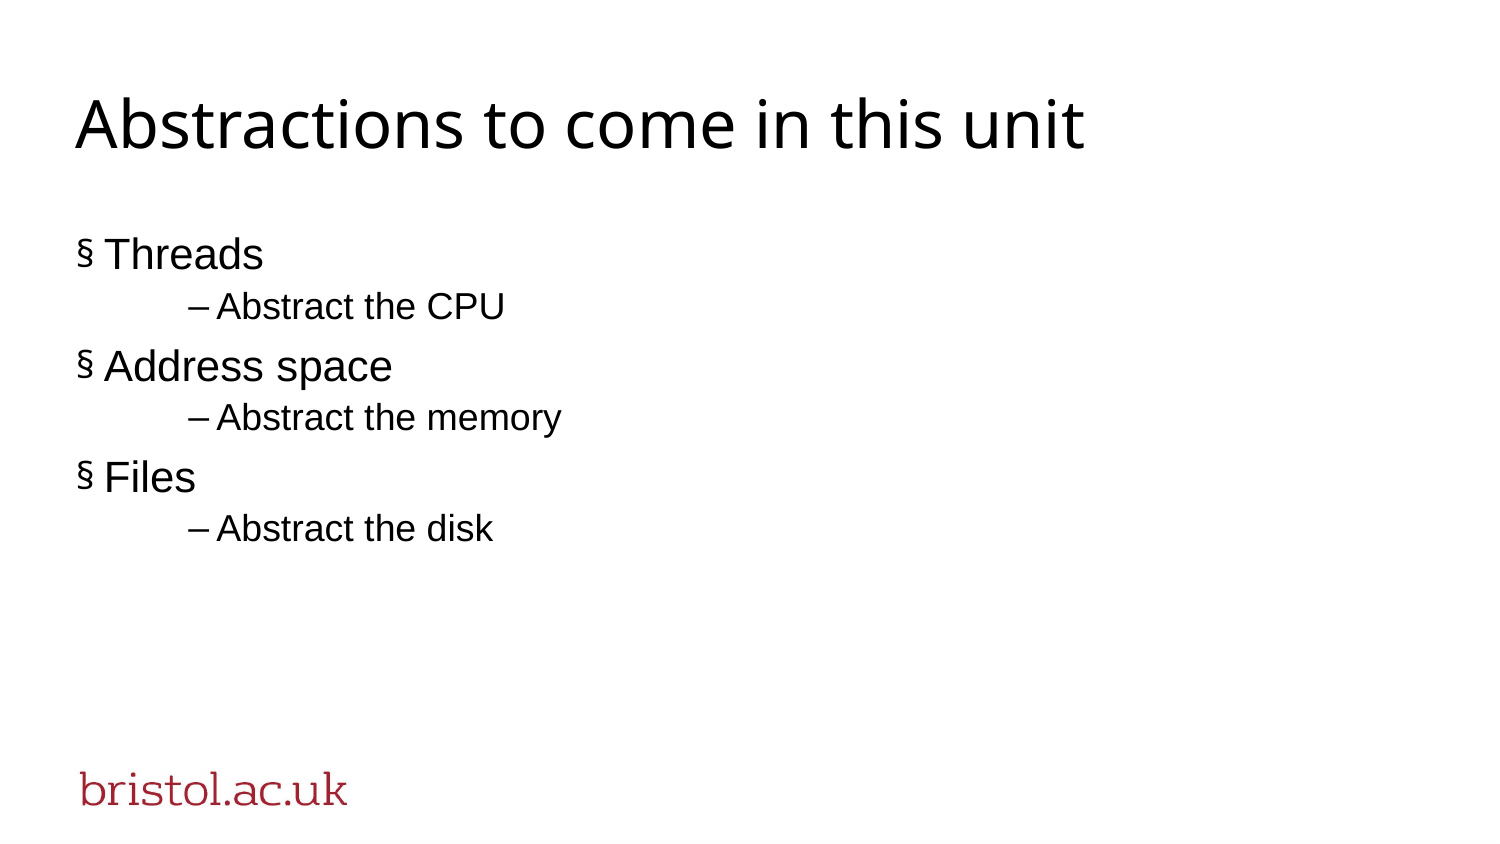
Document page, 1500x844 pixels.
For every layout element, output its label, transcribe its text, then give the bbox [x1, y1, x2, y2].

title Abstractions to come in this unit [60, 44, 1440, 209]
list Threads Abstract the CPU Address space Abstract the memory Files Abstract the disk [60, 224, 1440, 699]
